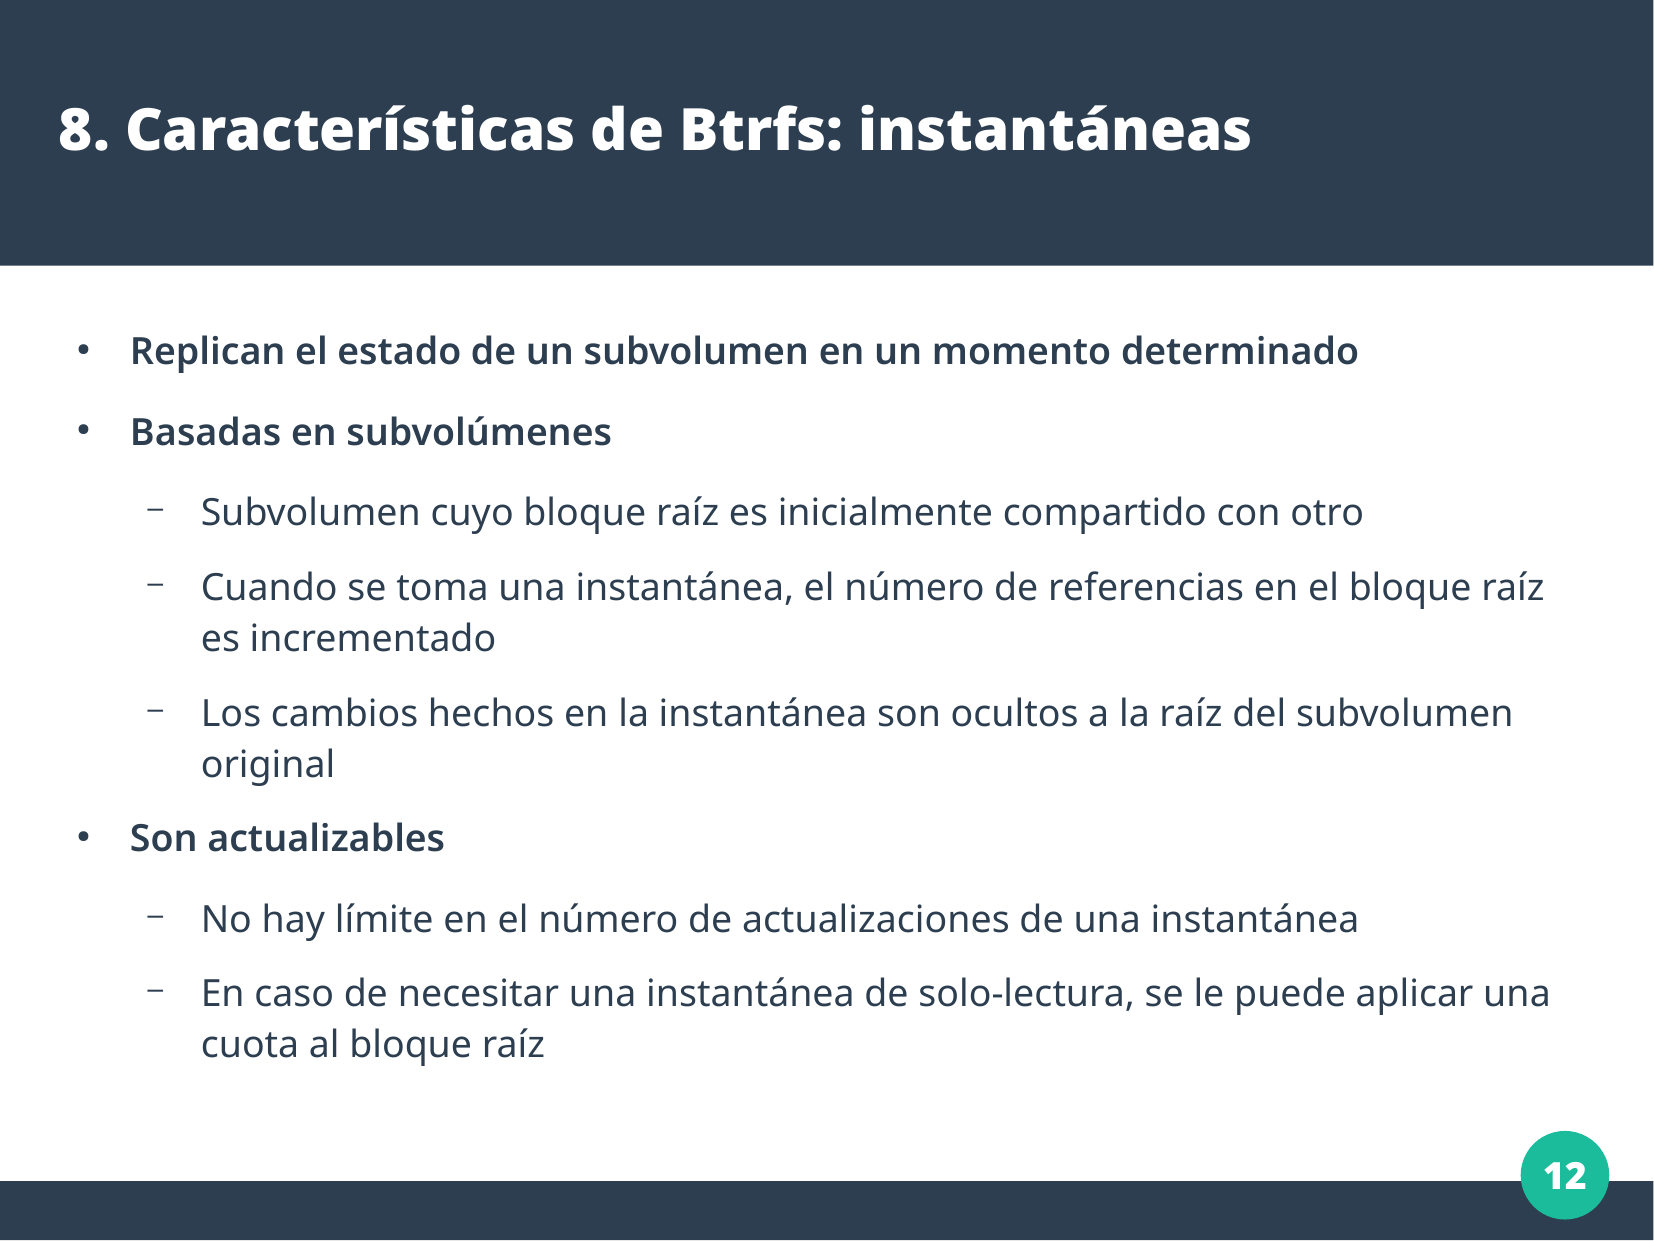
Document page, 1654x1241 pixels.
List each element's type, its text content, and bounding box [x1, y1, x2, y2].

list Replican el estado de un subvolumen en un momento determinado Basadas en subvolúmenes Subvolumen cuyo bloque raíz es inicialmente compartido con otro Cuando se toma una instantánea, el número de referencias en el bloque raíz es incrementado Los cambios hechos en la instantánea son ocultos a la raíz del subvolumen original Son actualizables No hay límite en el número de actualizaciones de una instantánea En caso de necesitar una instantánea de solo-lectura, se le puede aplicar una cuota al bloque raíz [59, 324, 1595, 1152]
title 8. Características de Btrfs: instantáneas [59, 49, 1595, 207]
